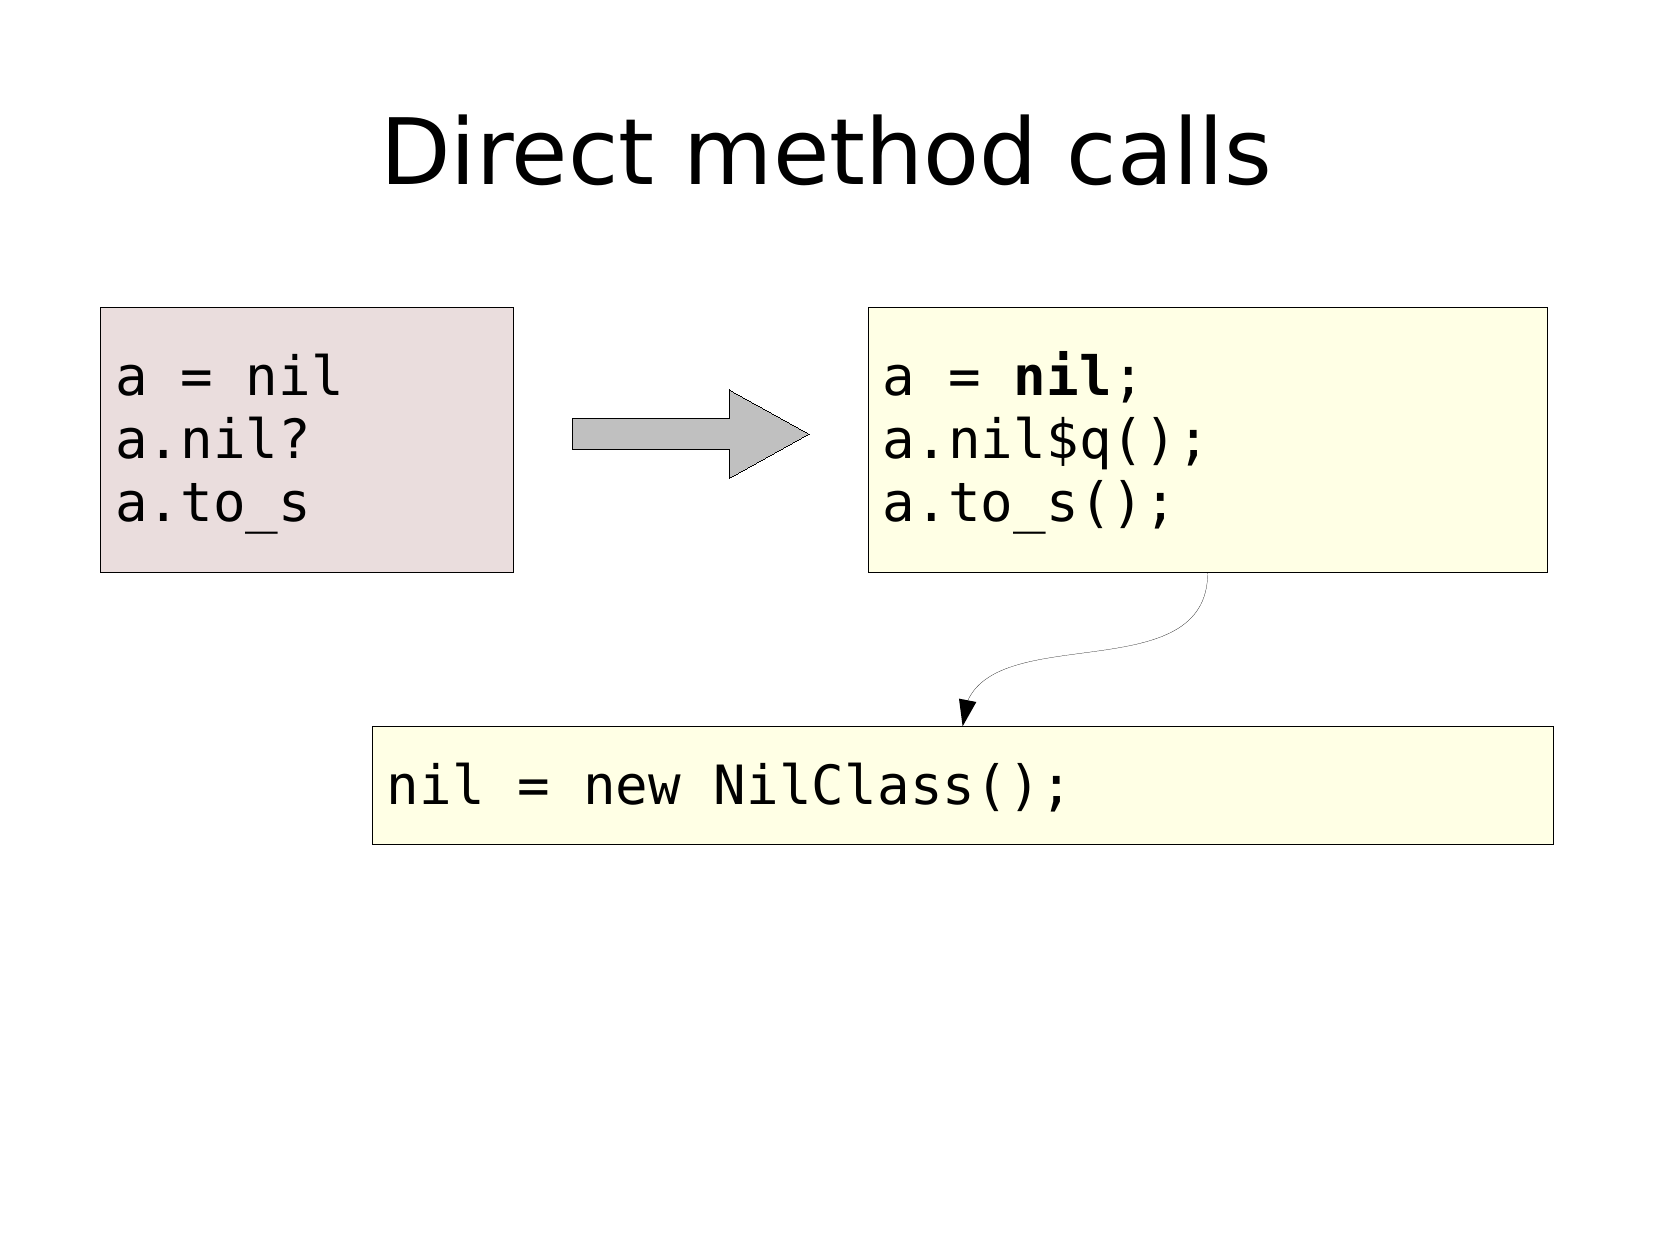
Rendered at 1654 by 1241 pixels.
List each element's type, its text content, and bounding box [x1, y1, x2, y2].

text_box nil = new NilClass(); [372, 726, 1554, 845]
text_box a = nil; a.nil$q(); a.to_s(); [868, 307, 1548, 573]
text_box a = nil a.nil? a.to_s [100, 307, 514, 573]
text_box [572, 389, 810, 479]
title Direct method calls [82, 56, 1571, 250]
